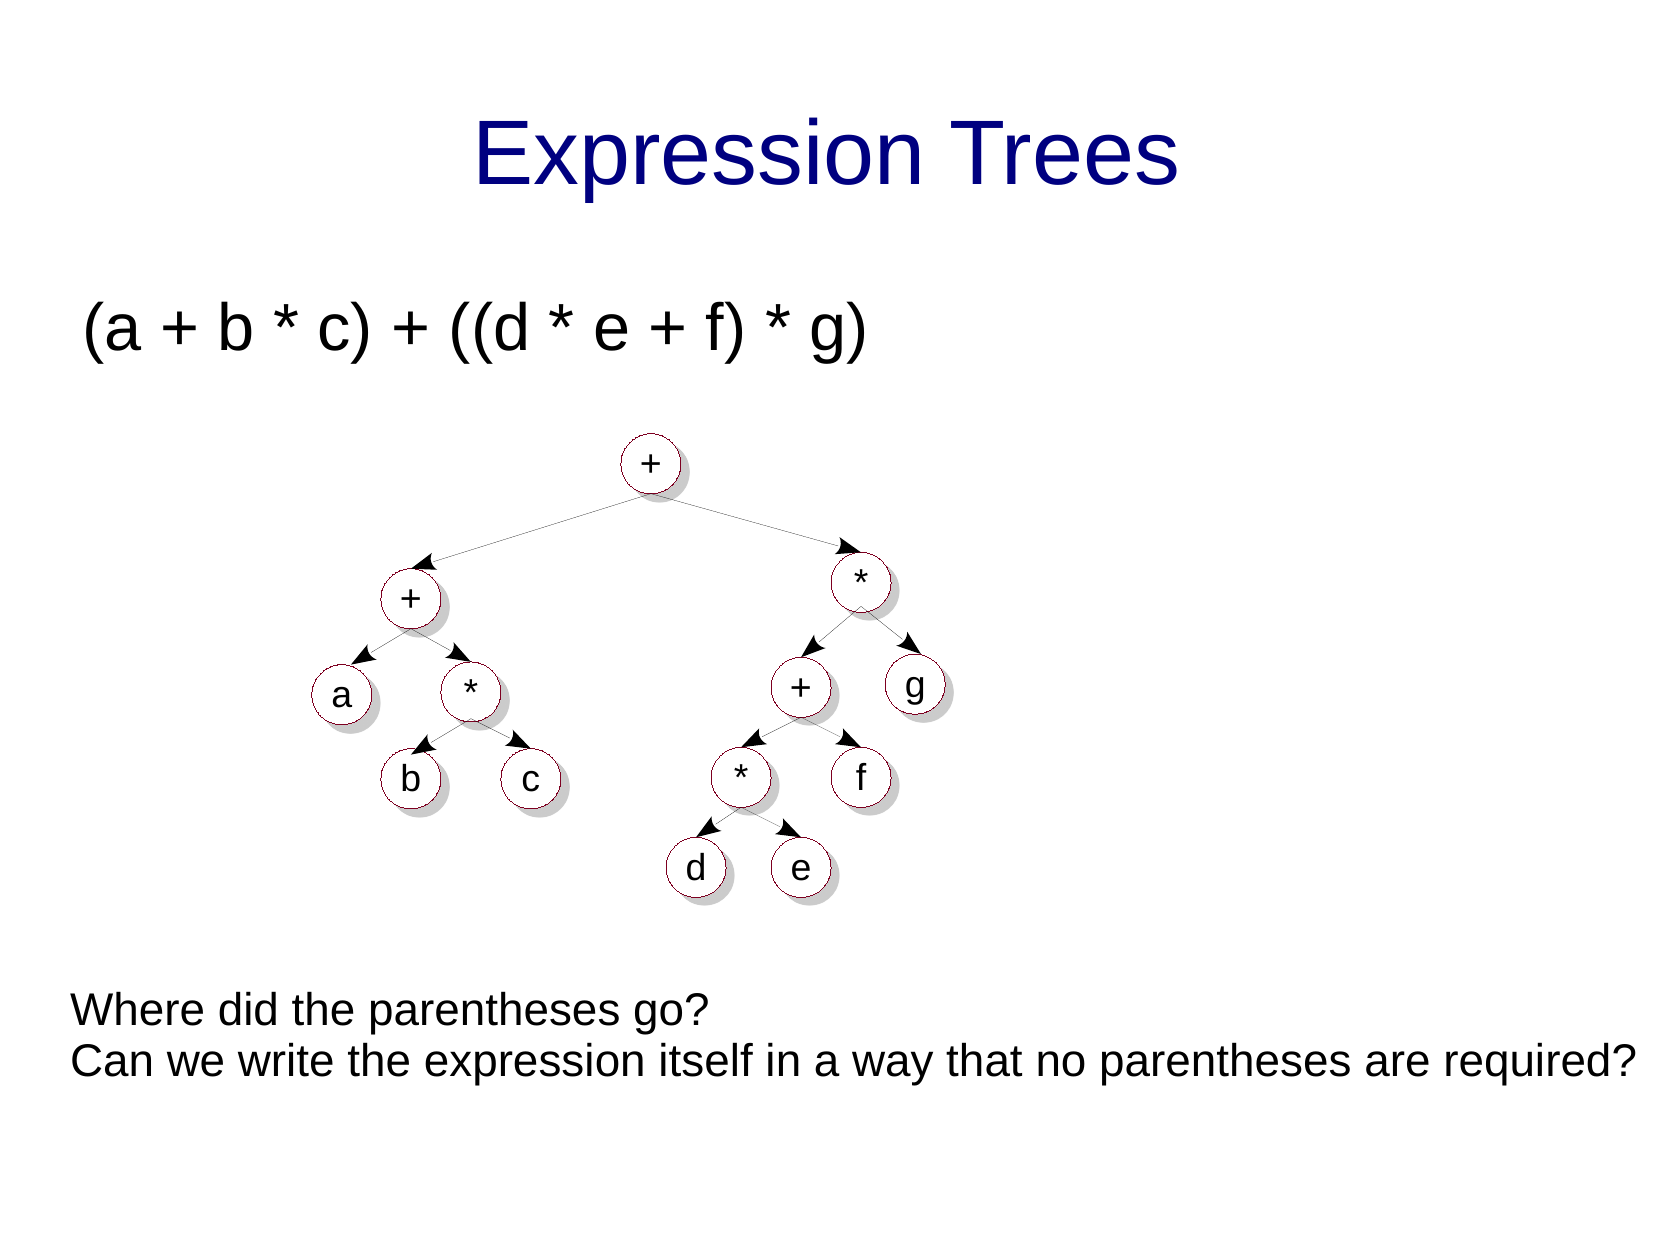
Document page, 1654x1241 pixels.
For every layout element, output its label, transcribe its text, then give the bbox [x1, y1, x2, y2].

text_box e [771, 837, 832, 898]
text_box Where did the parentheses go? Can we write the expression itself in a way that no parentheses are required? [55, 976, 1654, 1197]
text_box b [380, 748, 441, 809]
text_box c [500, 748, 561, 809]
text_box f [831, 747, 892, 808]
text_box * [831, 552, 892, 613]
text_box * [711, 747, 772, 808]
text_box + [380, 568, 441, 629]
text_box a [311, 664, 372, 725]
title Expression Trees [82, 49, 1571, 257]
text_box g [885, 654, 946, 715]
text_box + [771, 657, 832, 718]
text_box d [666, 837, 727, 898]
list (a + b * c) + ((d * e + f) * g) [82, 290, 1571, 376]
text_box * [440, 661, 501, 722]
text_box + [620, 433, 681, 494]
